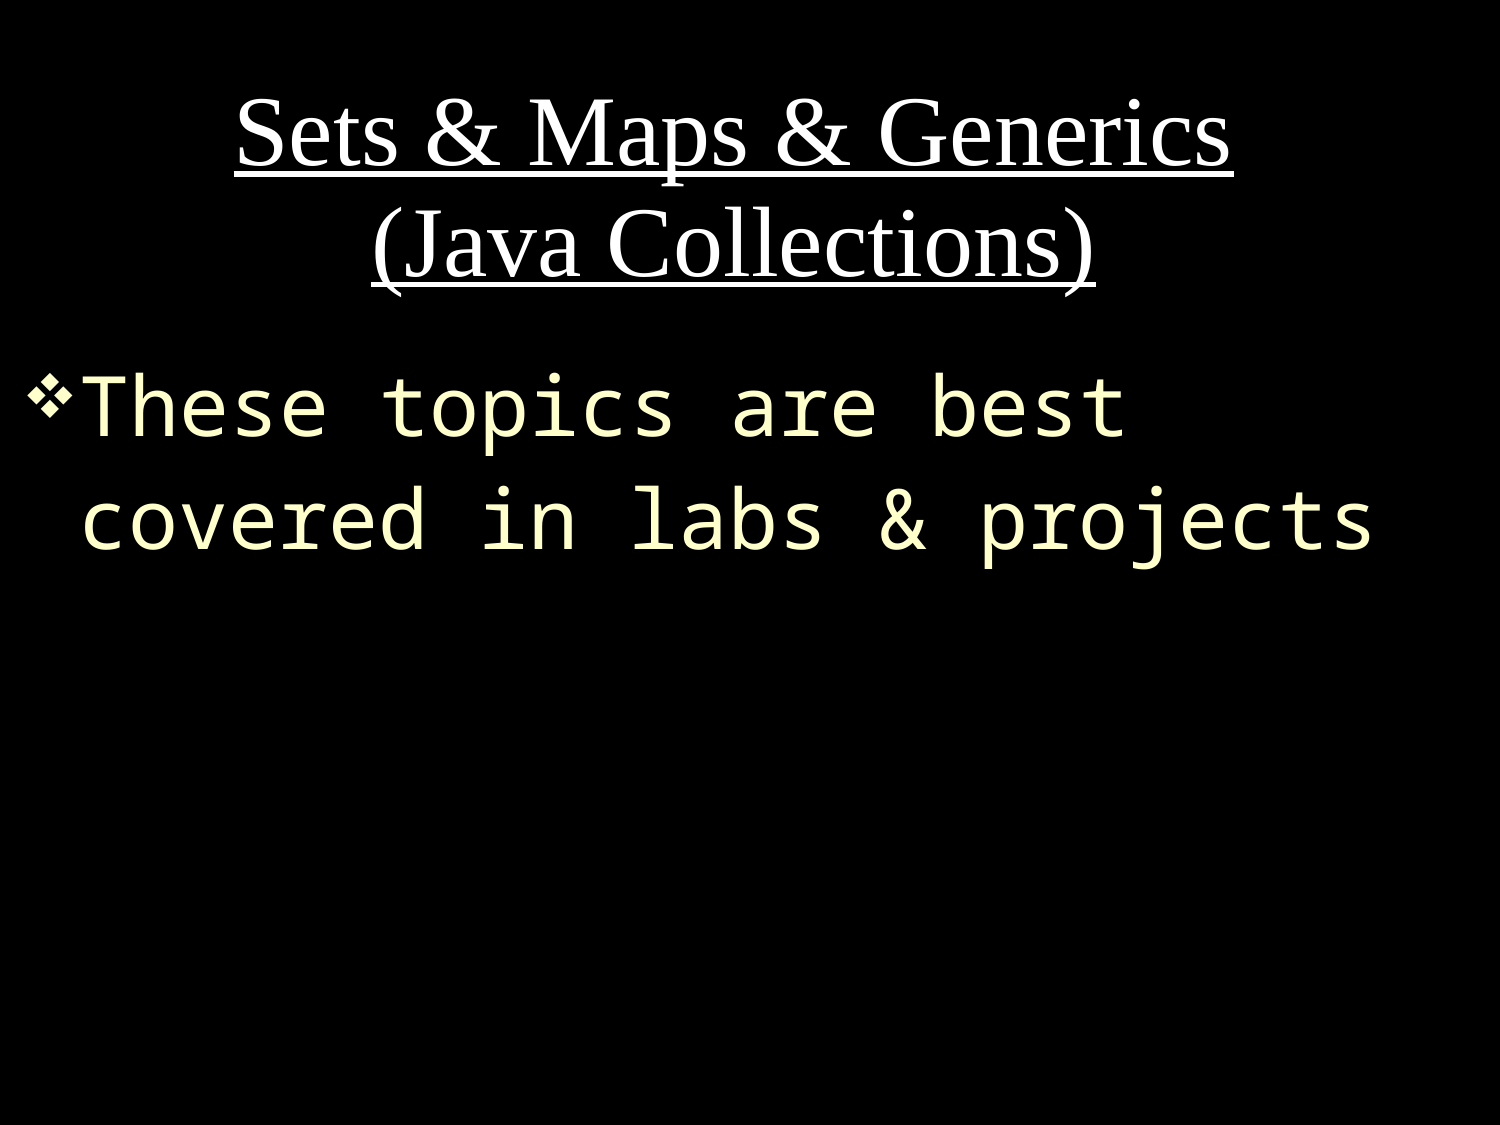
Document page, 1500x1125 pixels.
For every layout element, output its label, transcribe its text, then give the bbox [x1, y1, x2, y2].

list These topics are best covered in labs & projects [22, 347, 1482, 1011]
title Sets & Maps & Generics (Java Collections) [4, 69, 1463, 306]
